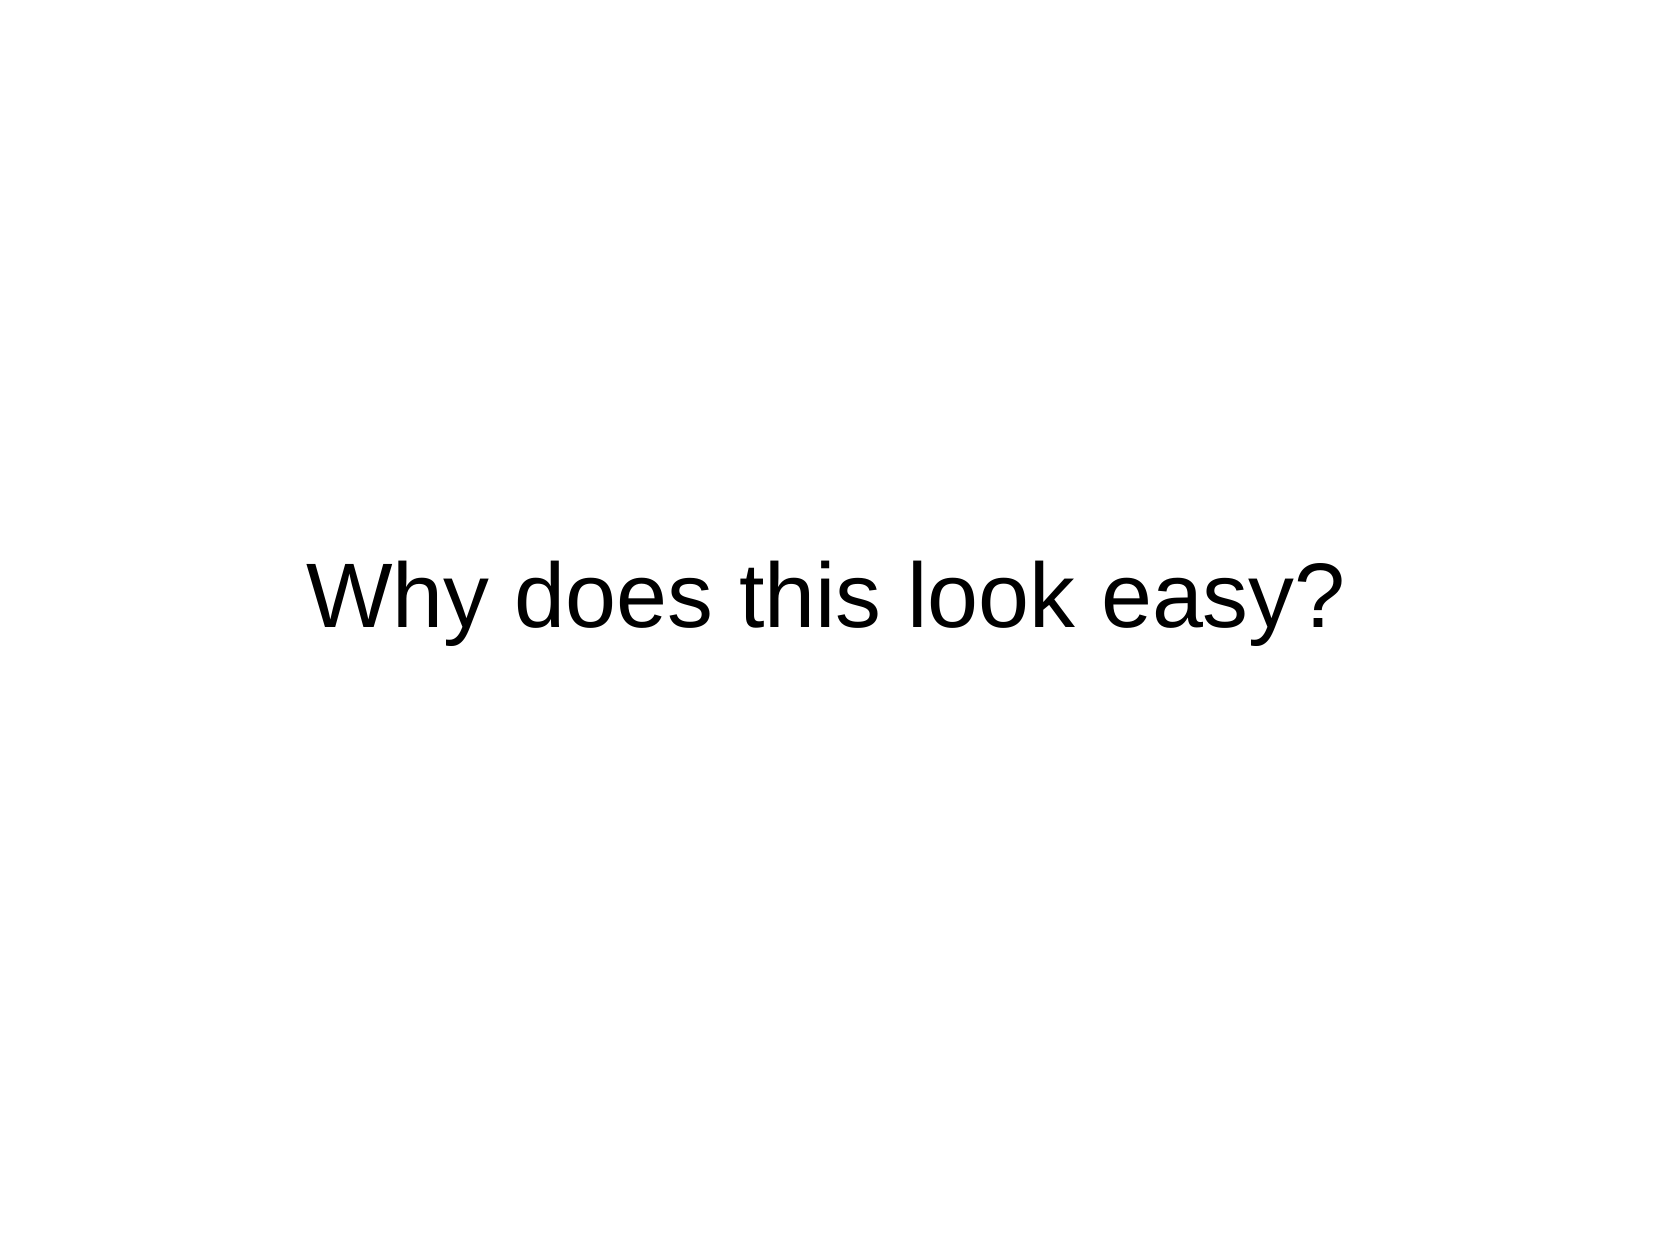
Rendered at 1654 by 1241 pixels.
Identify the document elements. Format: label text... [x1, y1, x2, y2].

title Why does this look easy? [82, 442, 1571, 750]
